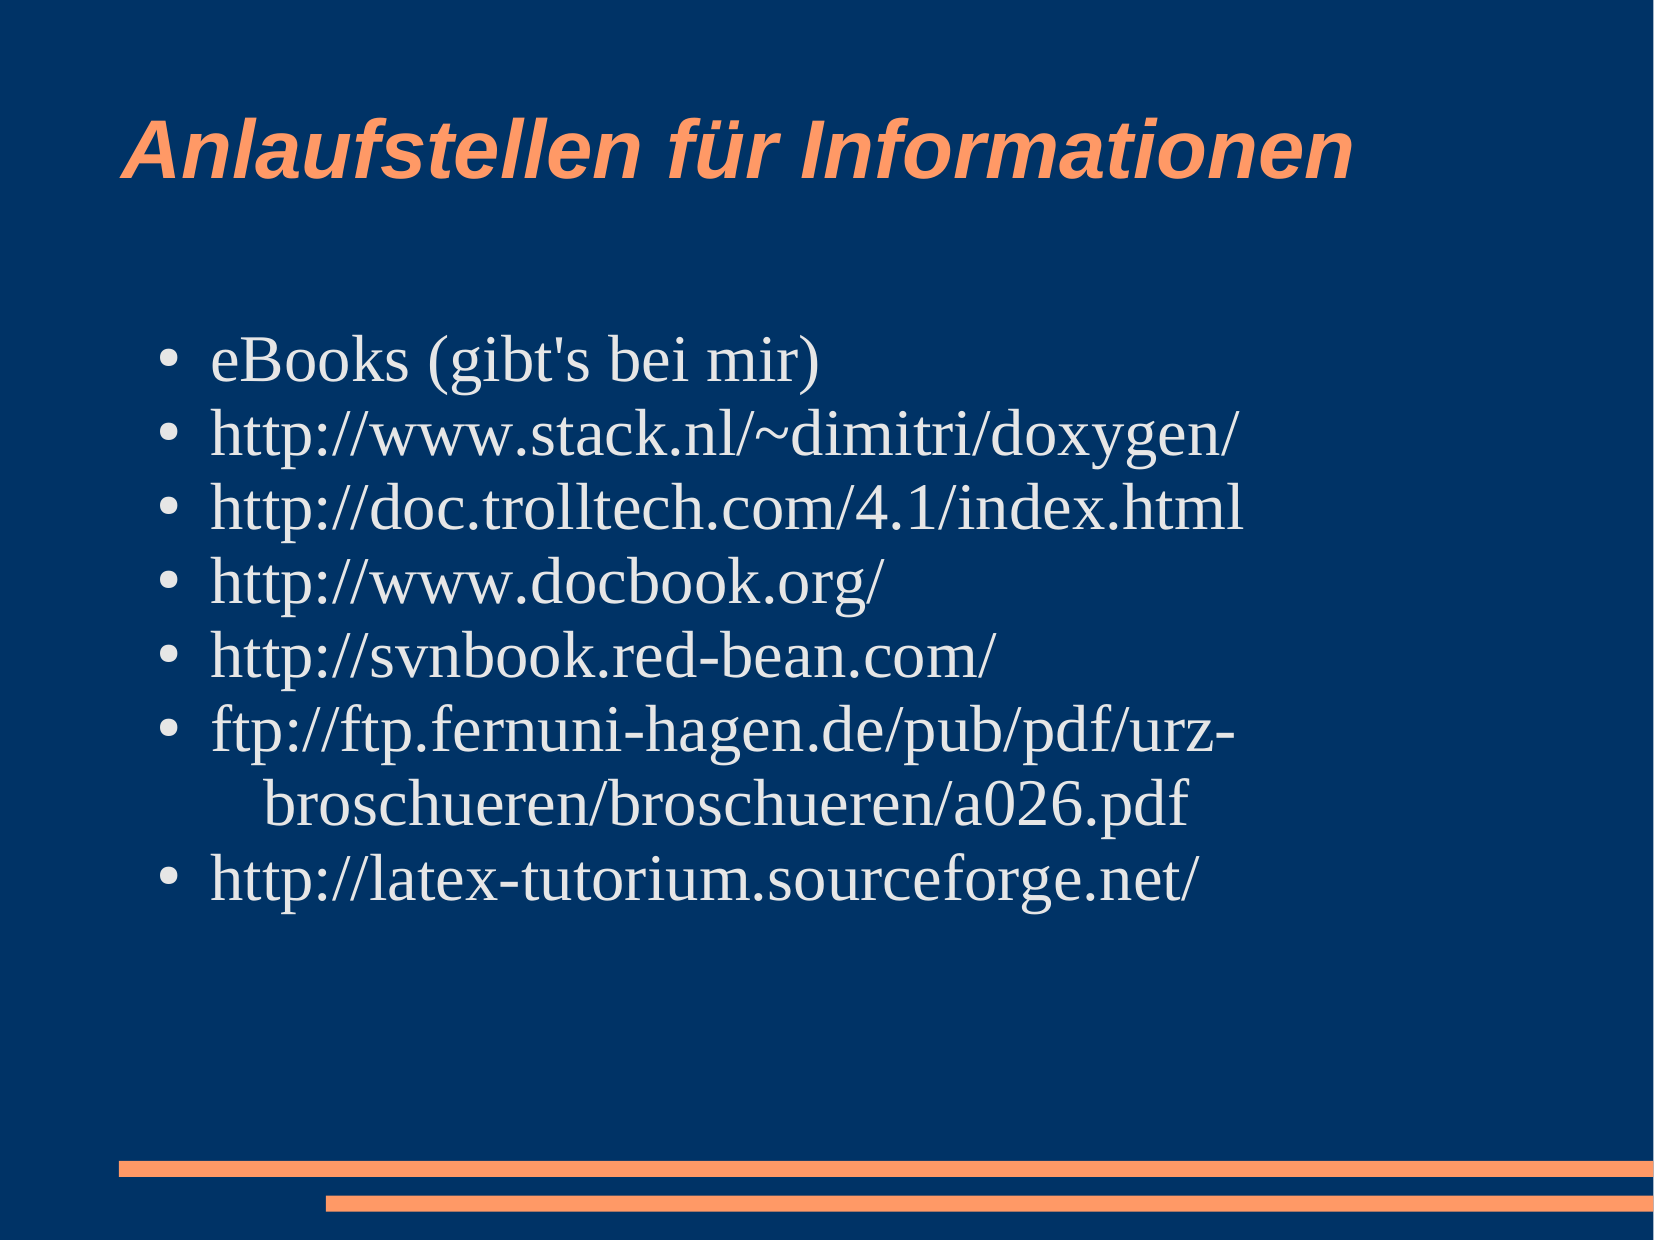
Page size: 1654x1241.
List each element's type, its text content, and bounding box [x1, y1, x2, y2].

title Anlaufstellen für Informationen [121, 46, 1534, 254]
list eBooks (gibt's bei mir) http://www.stack.nl/~dimitri/doxygen/ http://doc.trolltech.com/4.1/index.html http://www.docbook.org/ http://svnbook.red-bean.com/ ftp://ftp.fernuni-hagen.de/pub/pdf/urz-broschueren/broschueren/a026.pdf http://latex-tutorium.sourceforge.net/ [121, 322, 1561, 1133]
